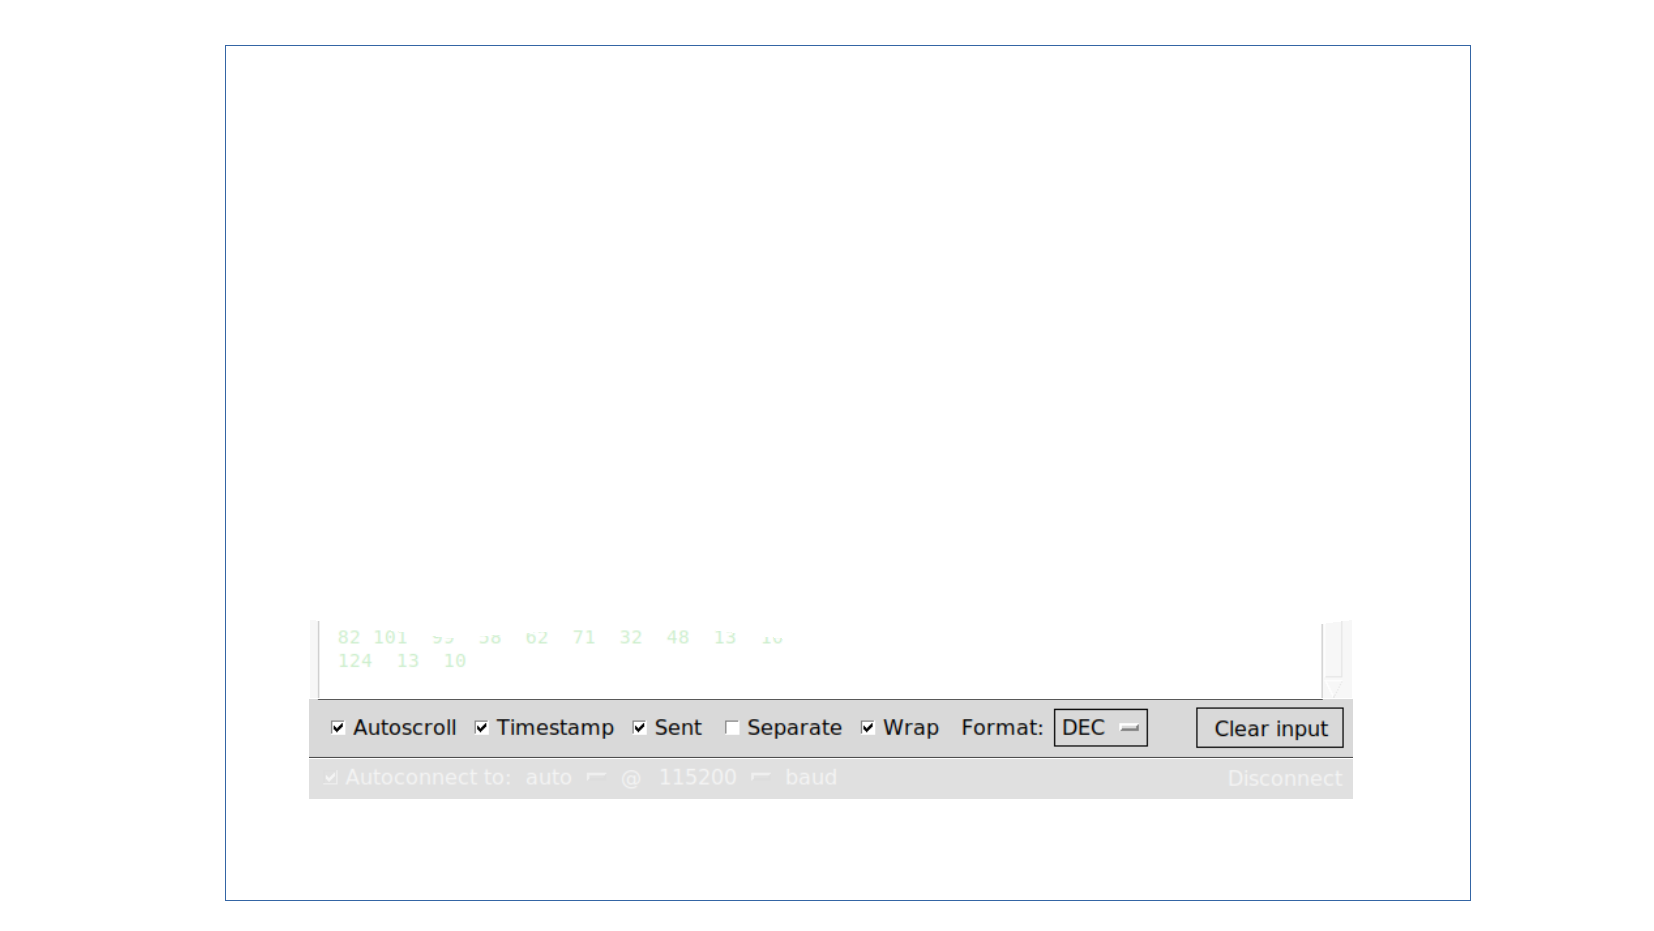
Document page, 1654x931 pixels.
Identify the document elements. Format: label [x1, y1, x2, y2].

picture [309, 699, 1353, 758]
text_box [225, 45, 1471, 901]
